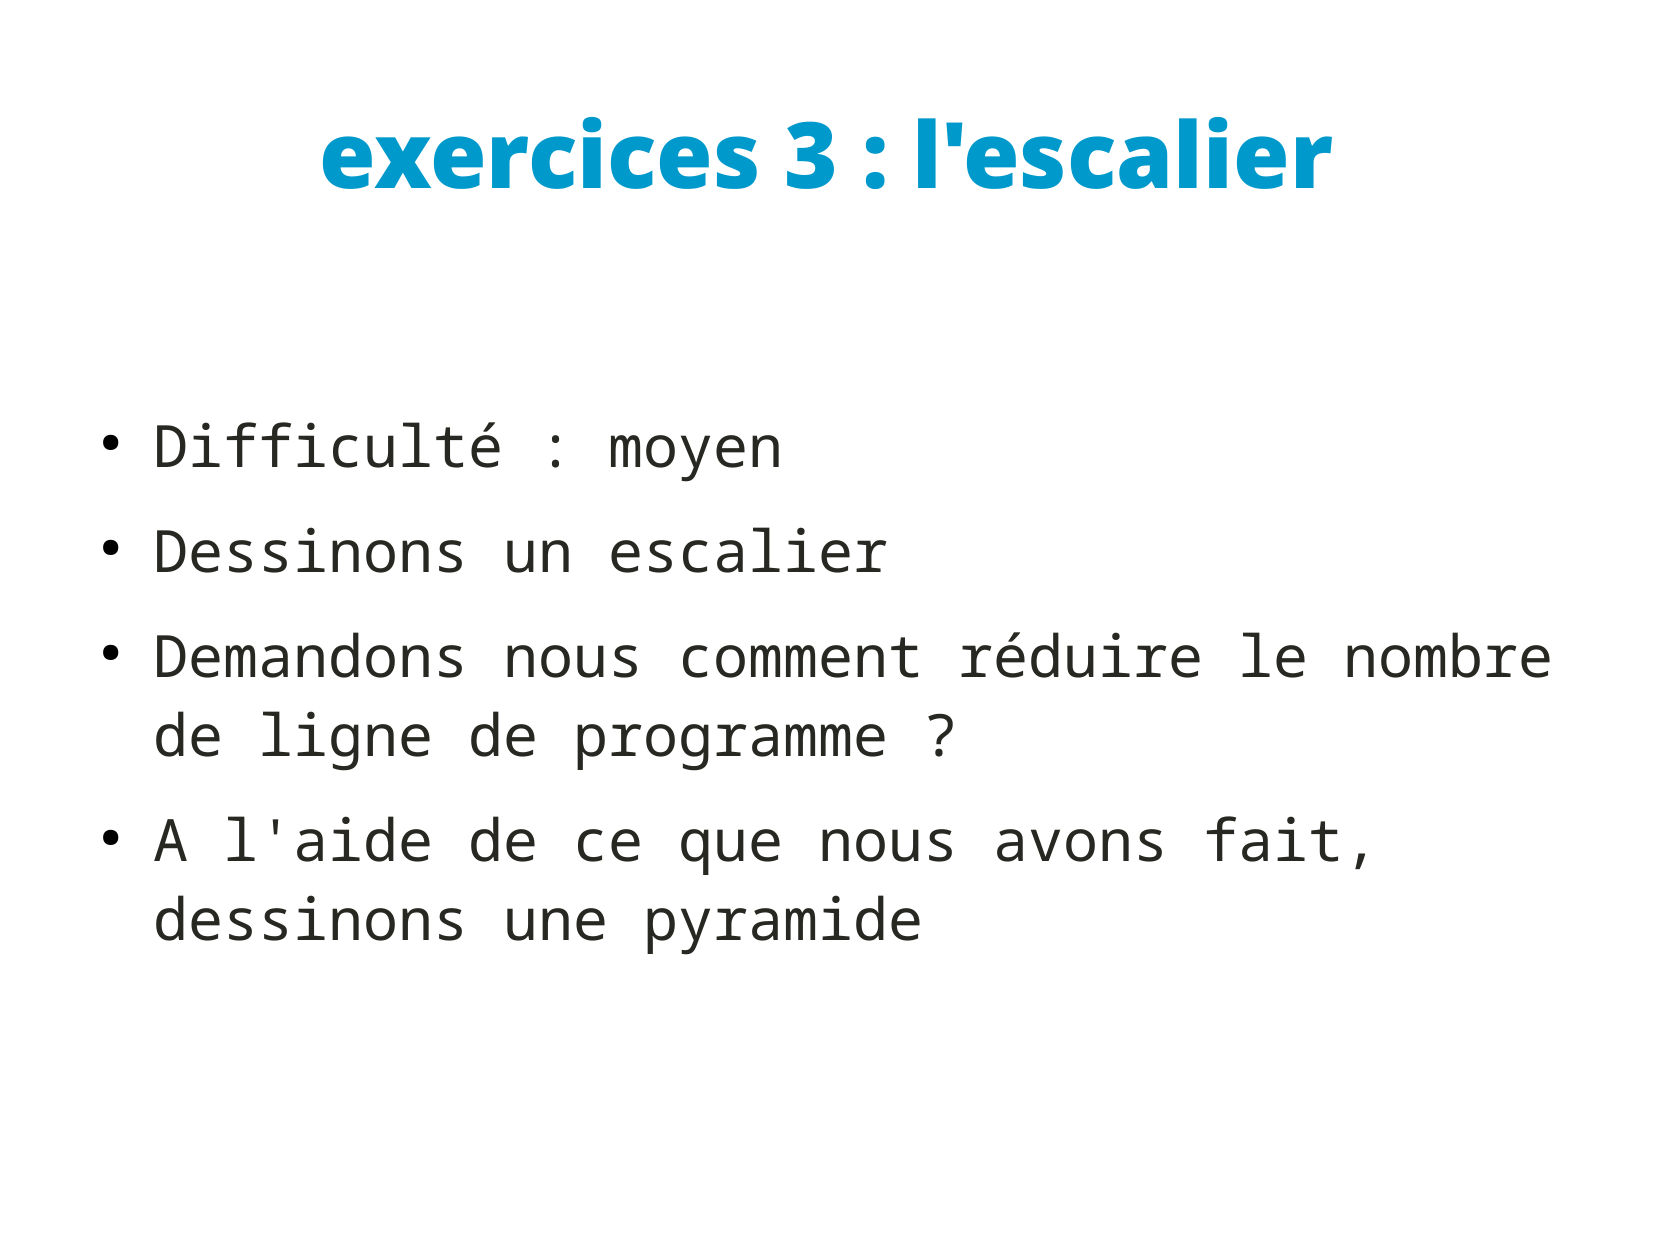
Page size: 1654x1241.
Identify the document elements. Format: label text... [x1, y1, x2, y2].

title exercices 3 : l'escalier [82, 49, 1571, 257]
list Difficulté : moyen Dessinons un escalier Demandons nous comment réduire le nombre de ligne de programme ? A l'aide de ce que nous avons fait, dessinons une pyramide [82, 405, 1571, 1096]
